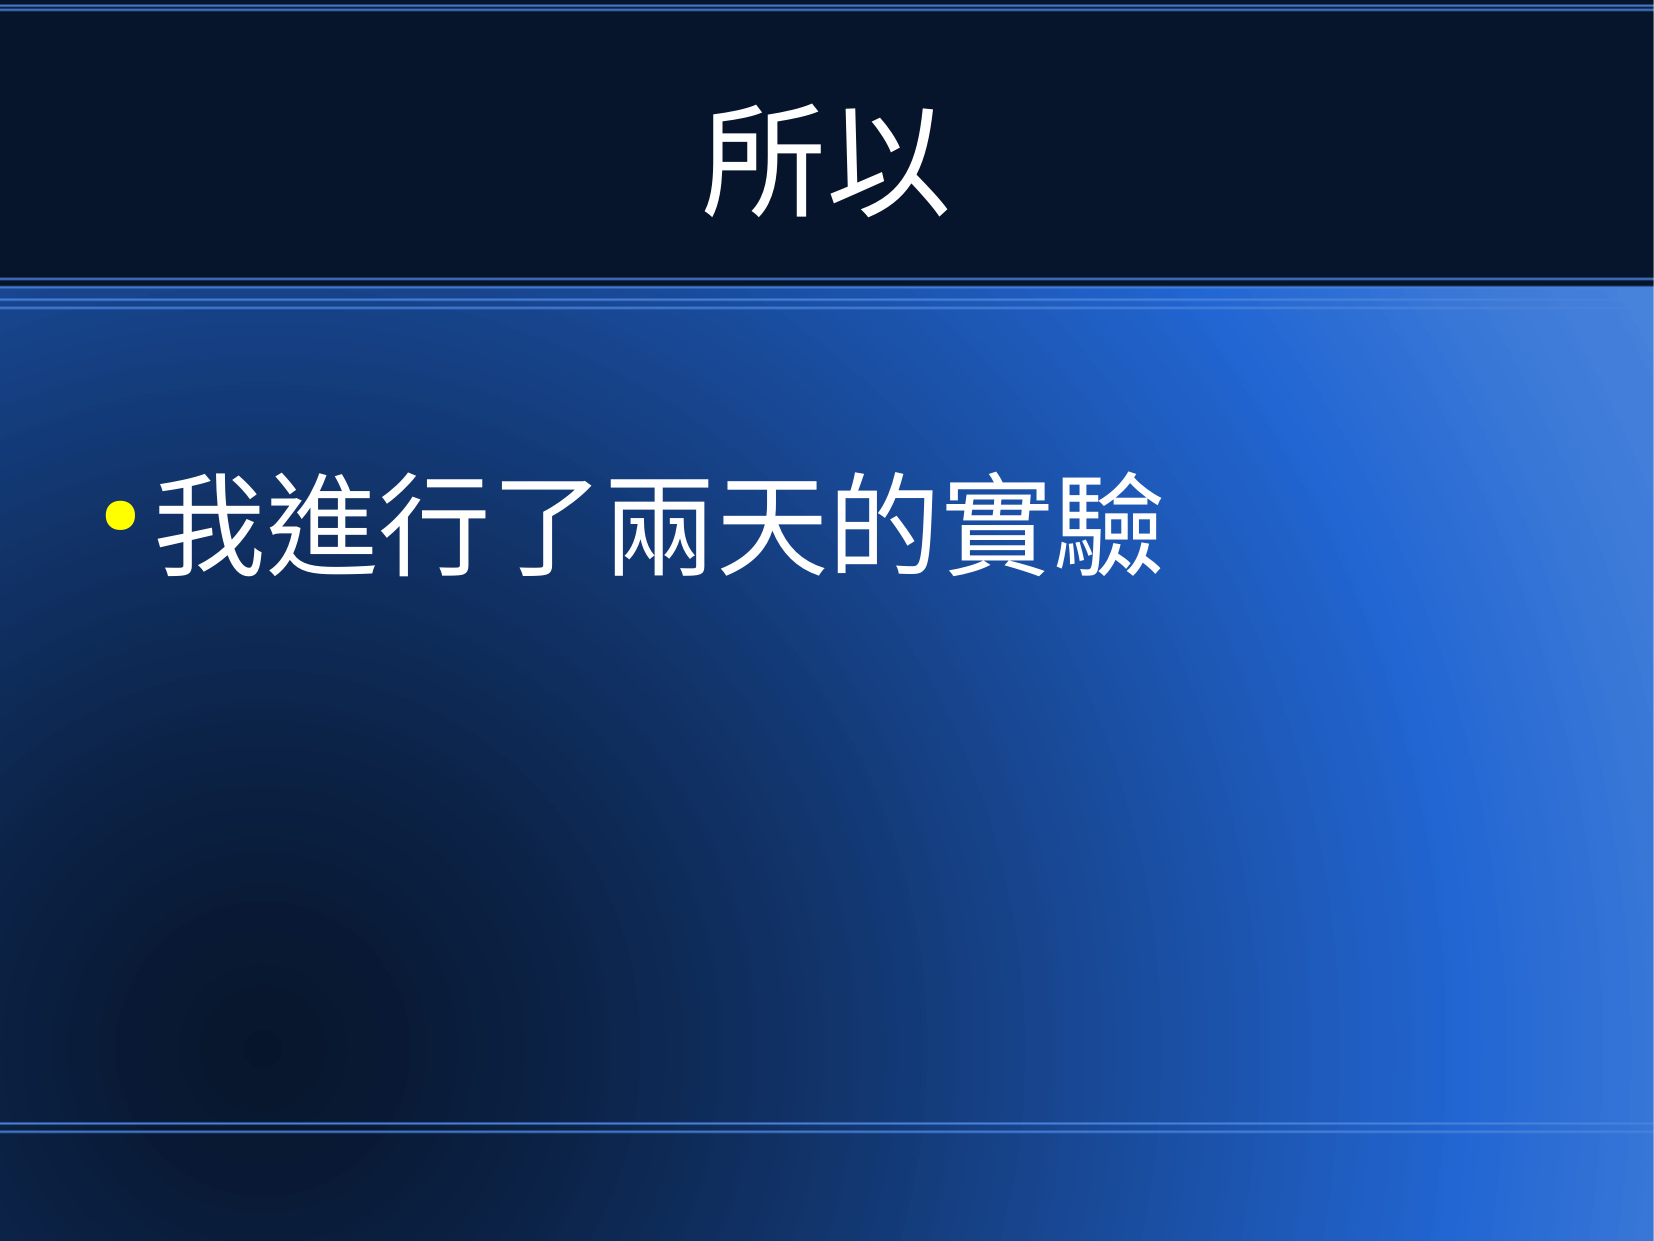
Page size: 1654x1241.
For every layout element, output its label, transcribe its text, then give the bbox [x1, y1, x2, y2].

title 所以 [82, 49, 1571, 257]
picture [0, 0, 1654, 1241]
list 我進行了兩天的實驗 [82, 355, 1571, 1241]
